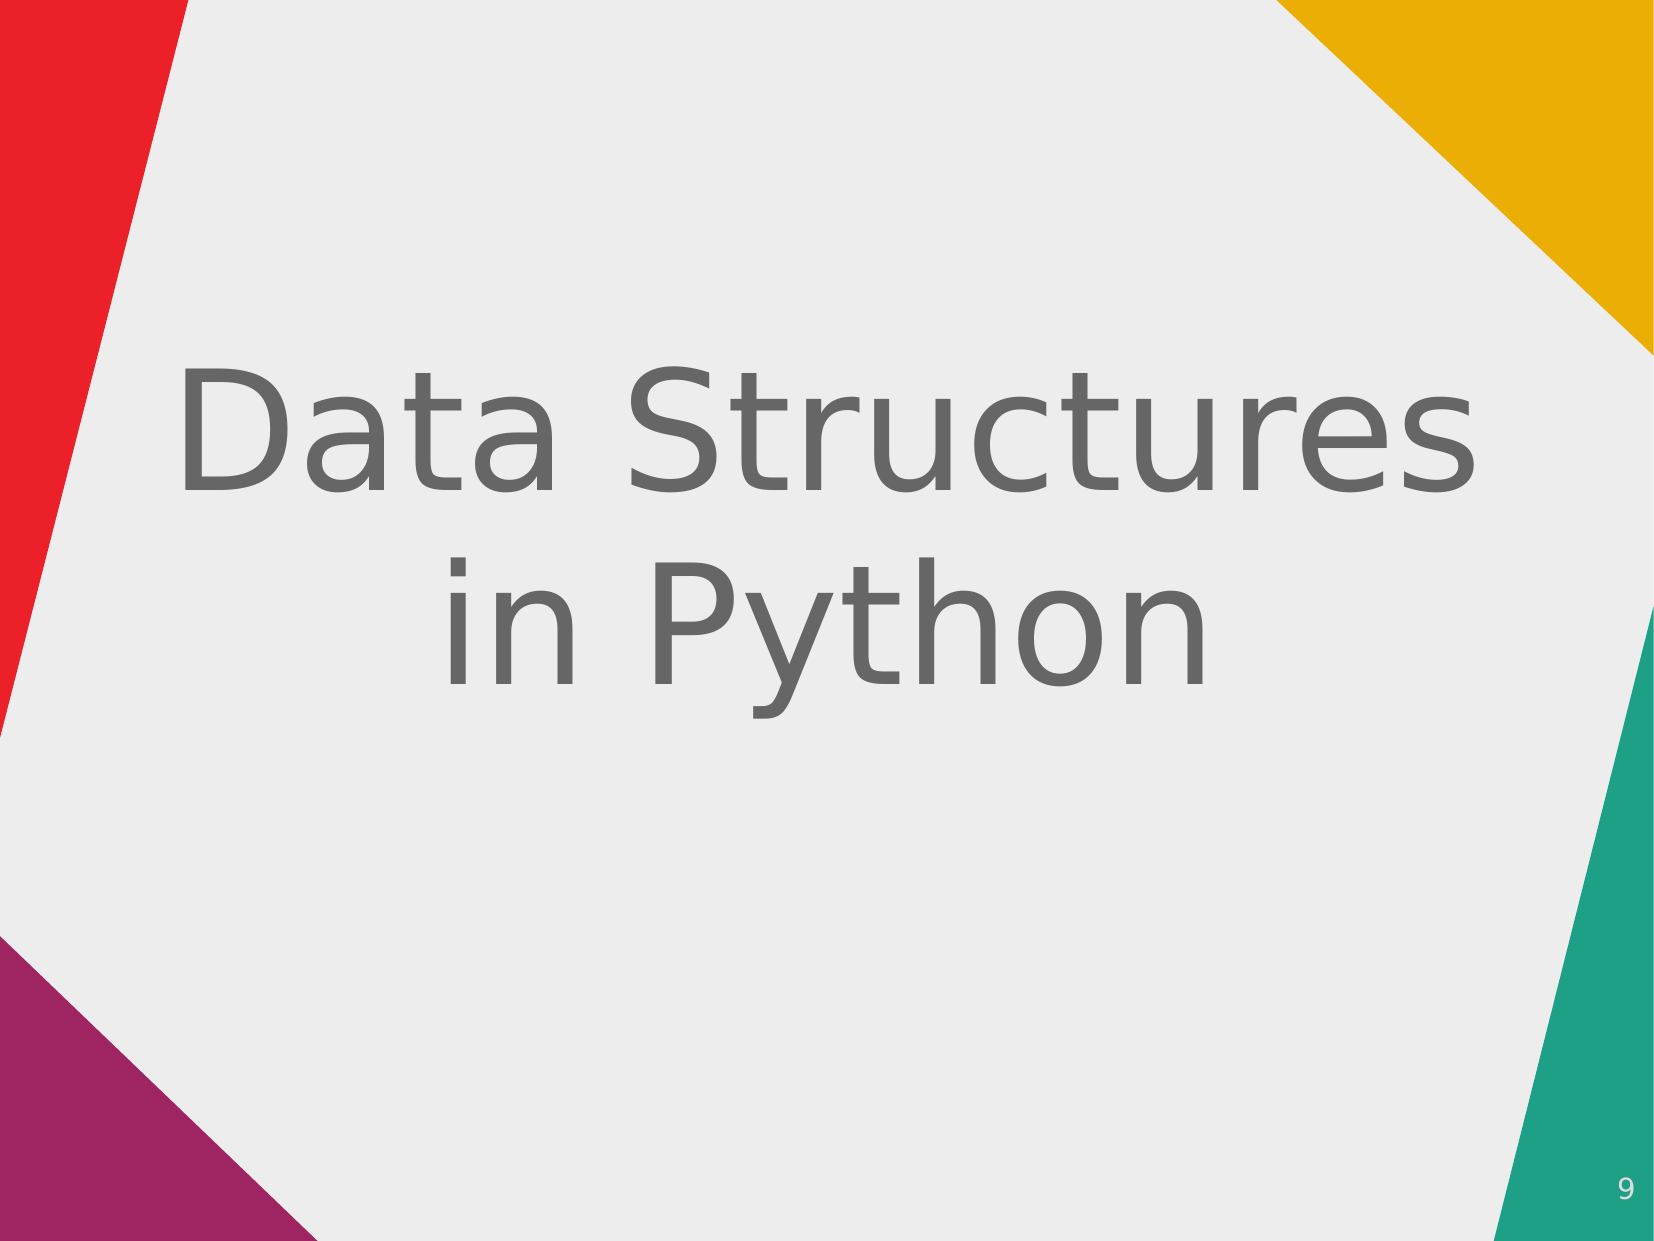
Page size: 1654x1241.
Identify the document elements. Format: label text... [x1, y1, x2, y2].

subtitle Data Structures in Python [114, 73, 1539, 986]
